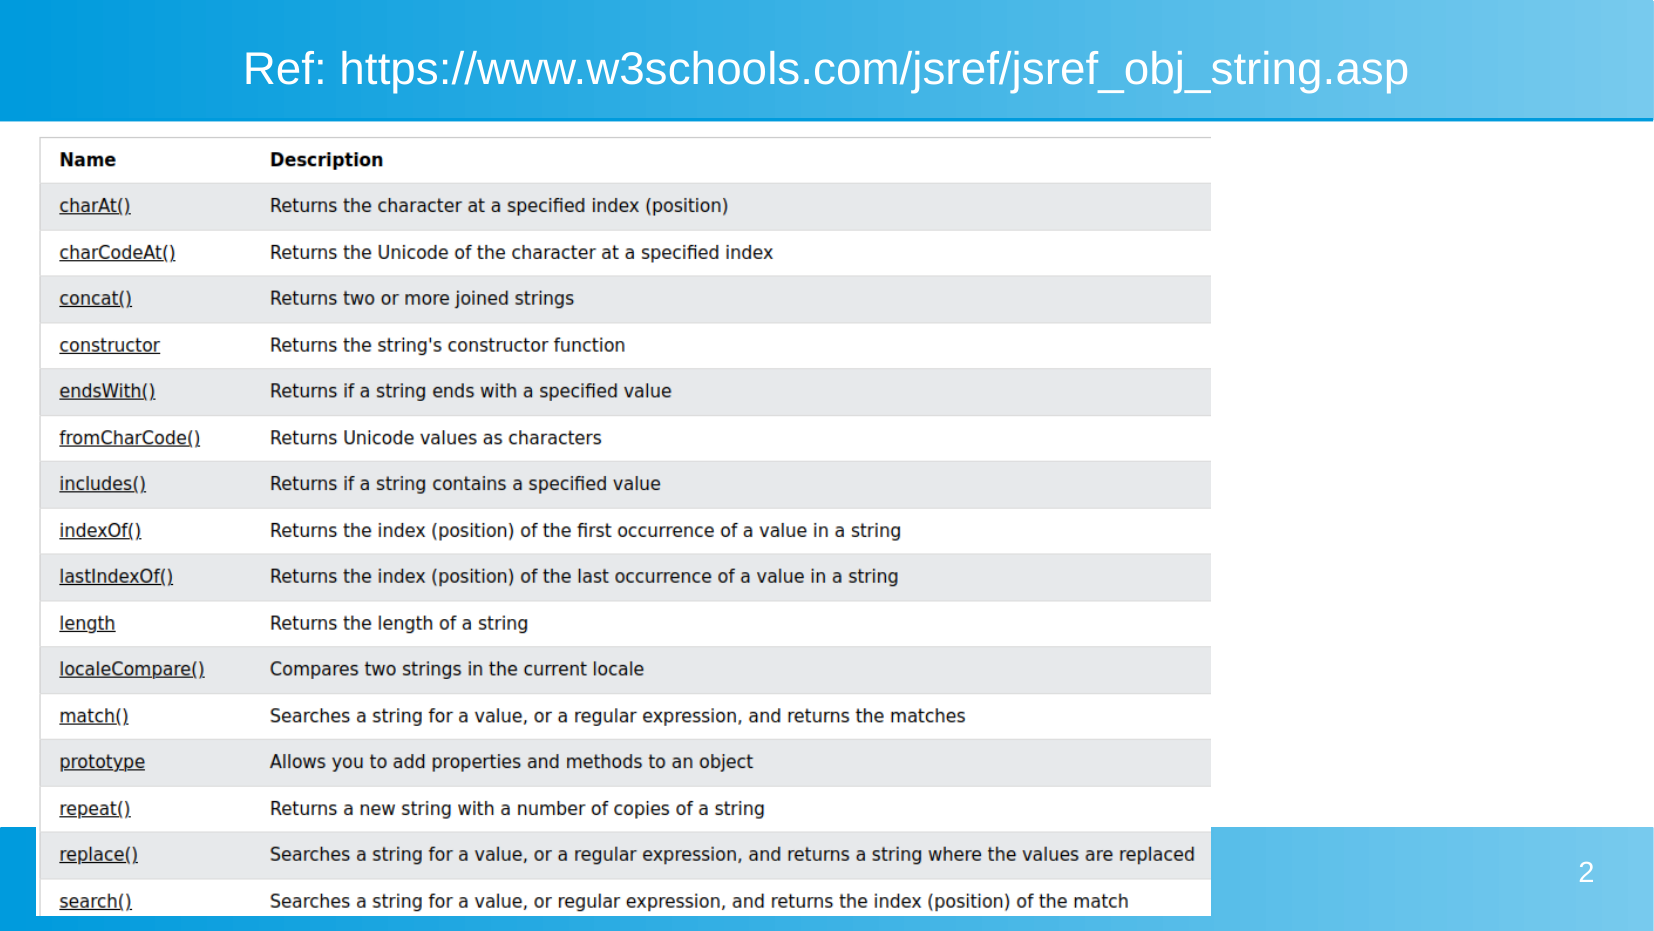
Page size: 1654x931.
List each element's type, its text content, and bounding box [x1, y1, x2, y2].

title Ref: https://www.w3schools.com/jsref/jsref_obj_string.asp [59, 29, 1595, 108]
picture [36, 130, 1211, 916]
